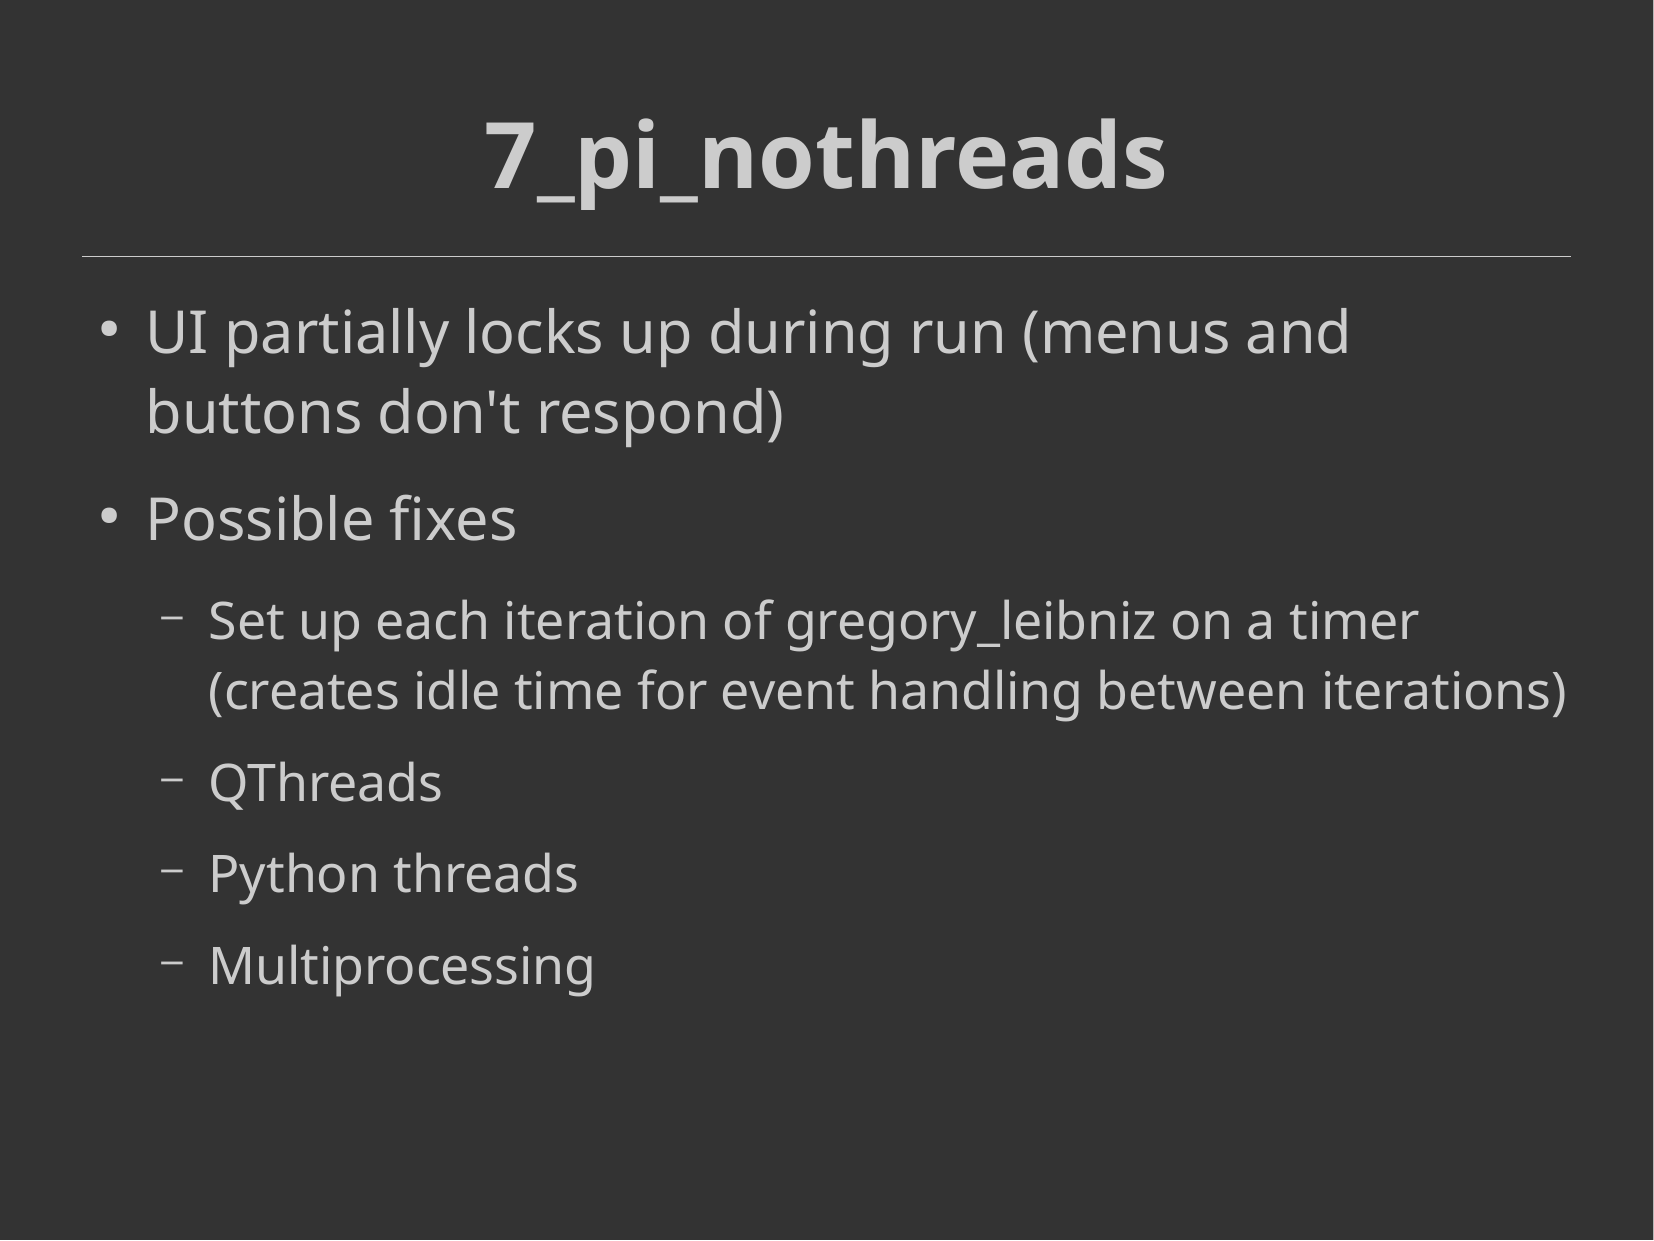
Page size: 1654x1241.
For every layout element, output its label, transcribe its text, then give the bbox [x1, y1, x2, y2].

title 7_pi_nothreads [82, 49, 1571, 257]
list UI partially locks up during run (menus and buttons don't respond) Possible fixes Set up each iteration of gregory_leibniz on a timer (creates idle time for event handling between iterations) QThreads Python threads Multiprocessing [82, 290, 1571, 1010]
